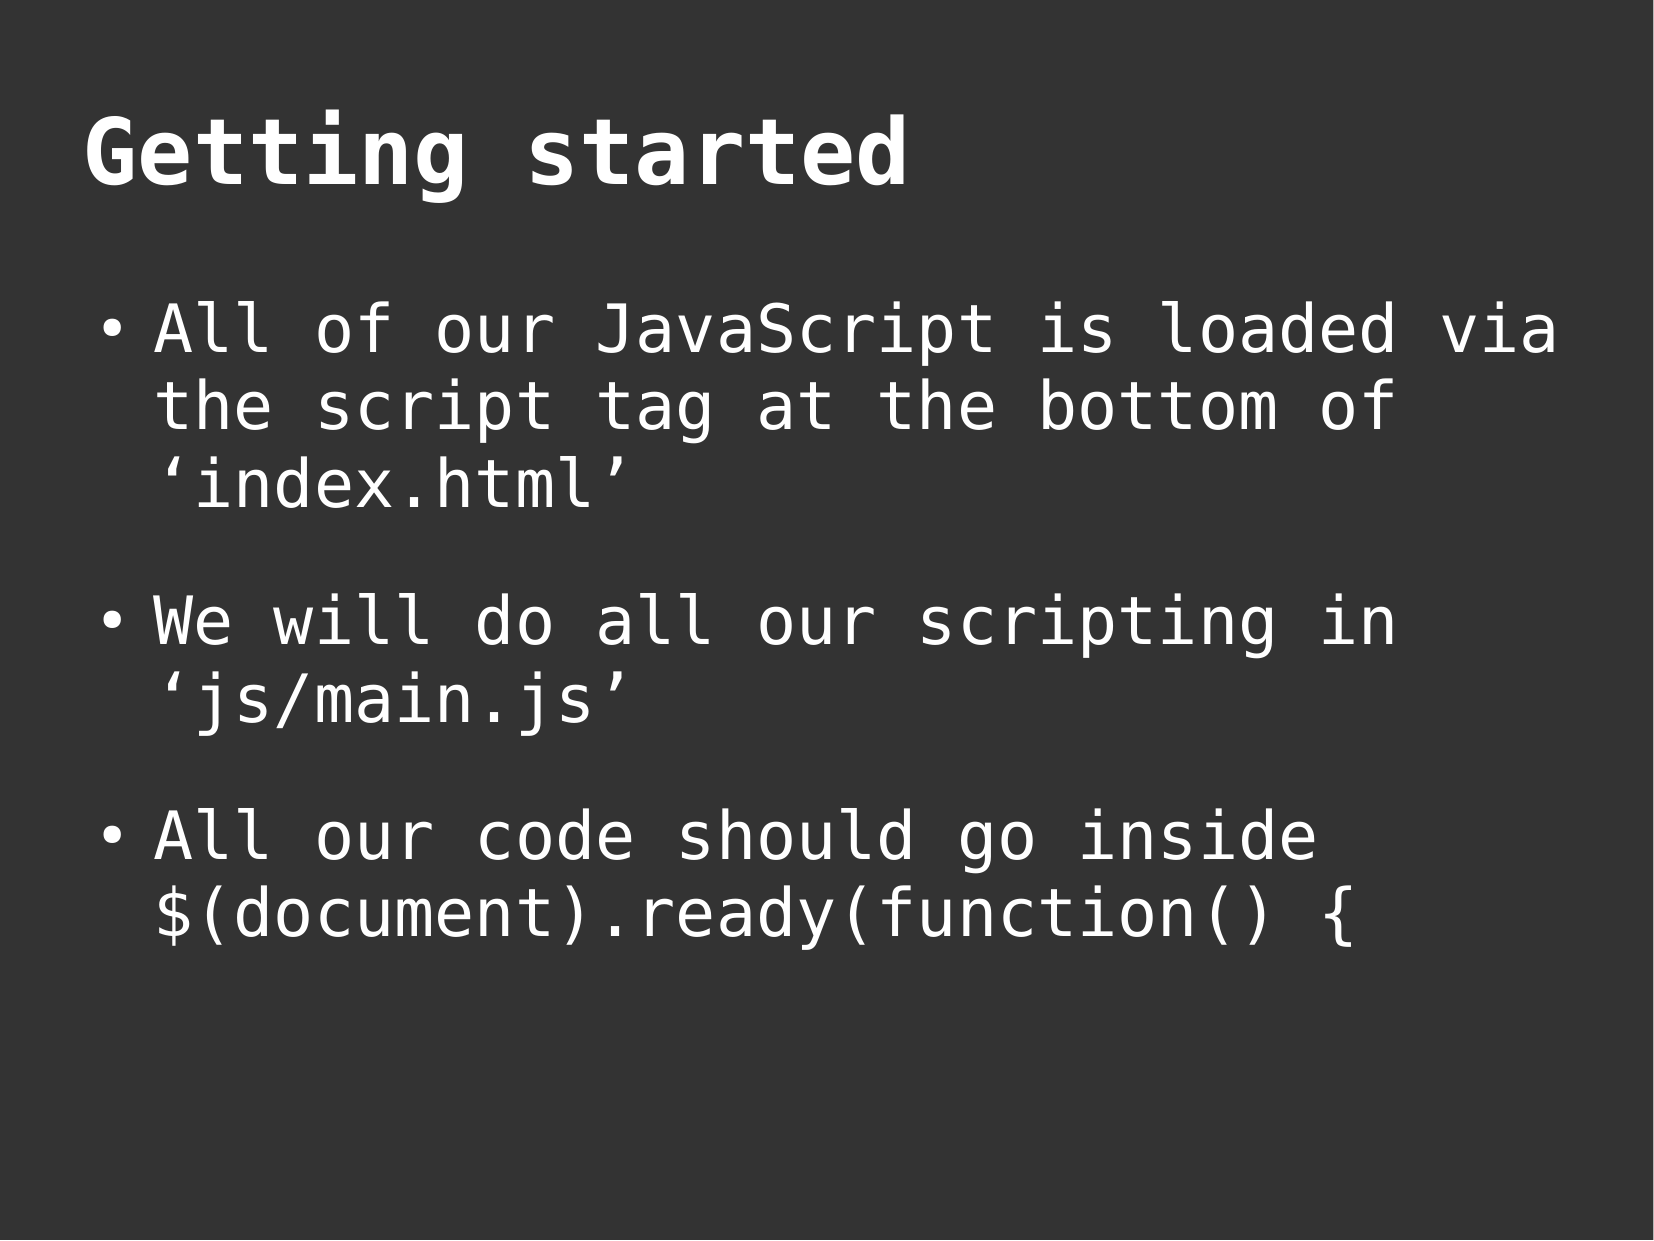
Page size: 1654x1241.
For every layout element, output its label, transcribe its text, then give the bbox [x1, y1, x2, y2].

title Getting started [82, 49, 1571, 257]
list All of our JavaScript is loaded via the script tag at the bottom of ‘index.html’ We will do all our scripting in ‘js/main.js’ All our code should go inside $(document).ready(function() { [82, 290, 1571, 1182]
